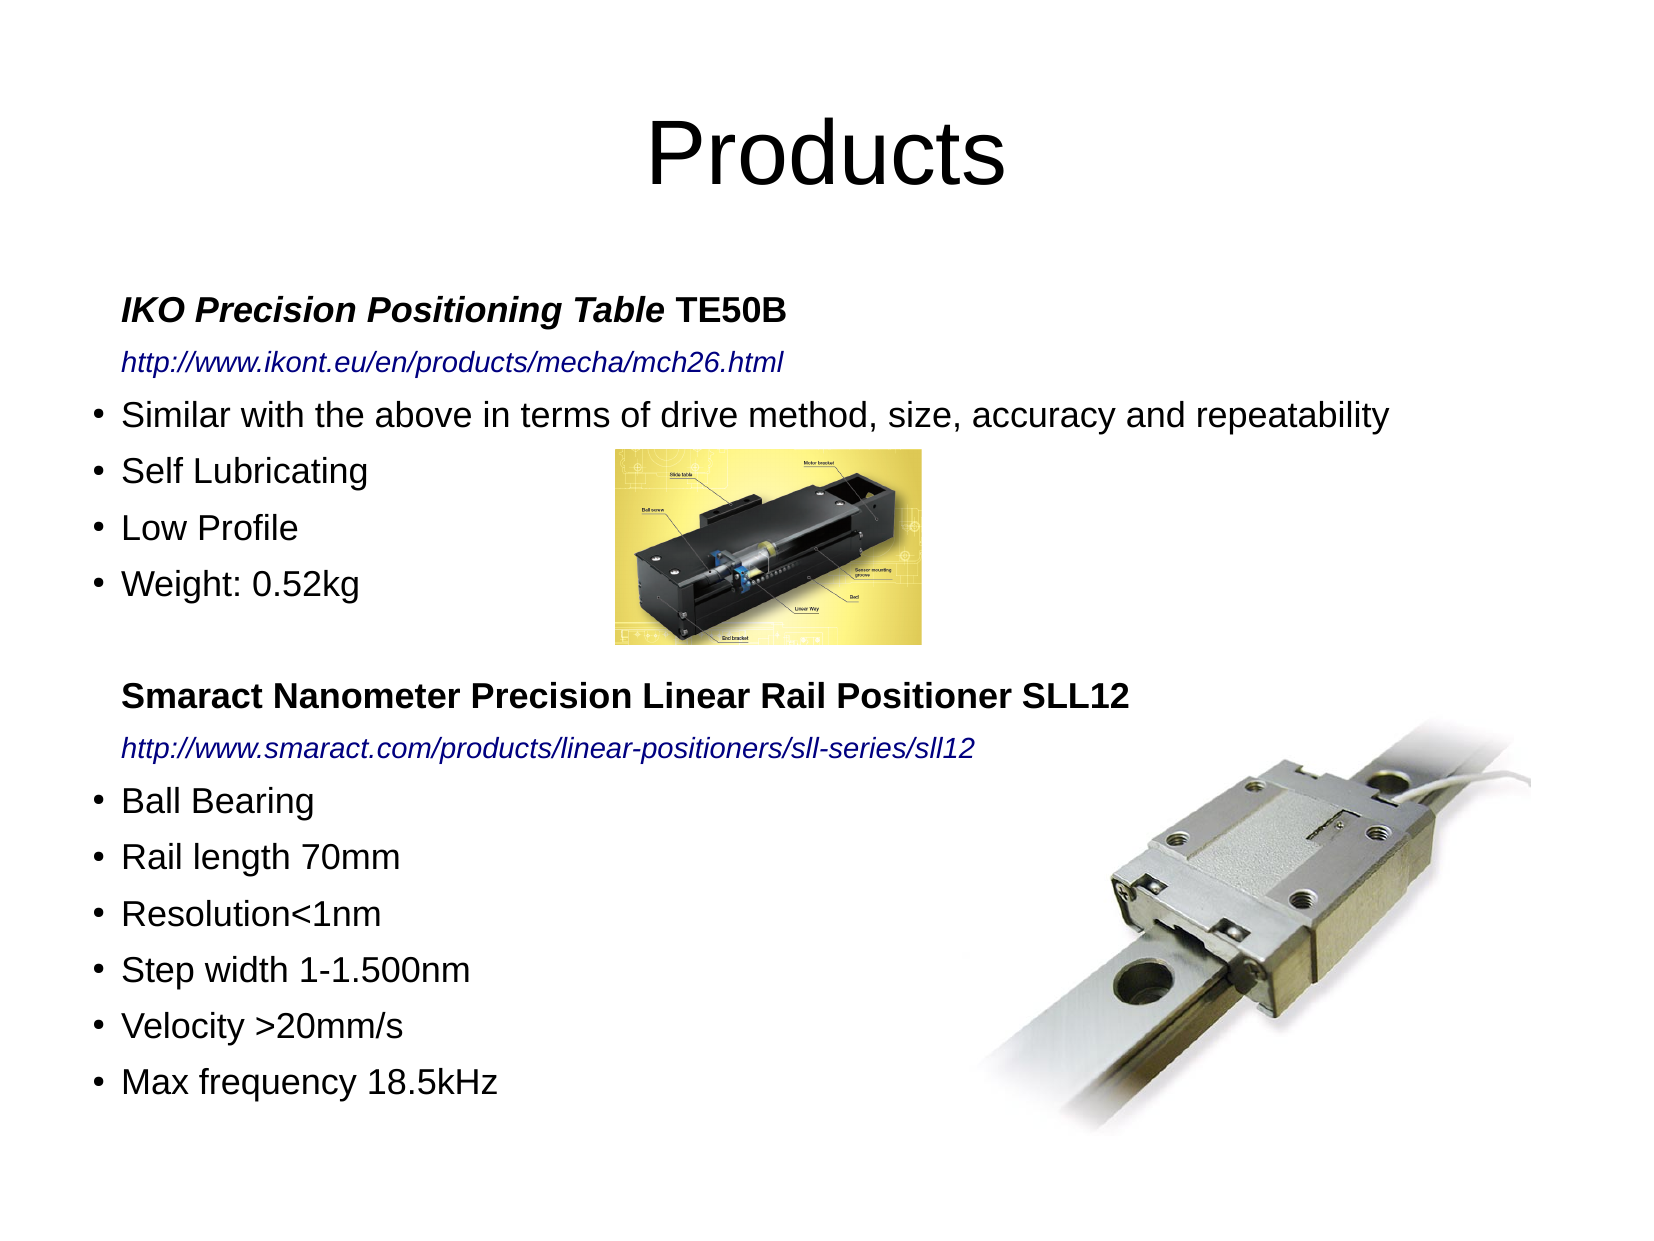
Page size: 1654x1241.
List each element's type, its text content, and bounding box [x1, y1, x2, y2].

list IKO Precision Positioning Table TE50B http://www.ikont.eu/en/products/mecha/mch26.html Similar with the above in terms of drive method, size, accuracy and repeatability Self Lubricating Low Profile Weight: 0.52kg Smaract Nanometer Precision Linear Rail Positioner SLL12 http://www.smaract.com/products/linear-positioners/sll-series/sll12 Ball Bearing Rail length 70mm Resolution<1nm Step width 1-1.500nm Velocity >20mm/s Max frequency 18.5kHz [82, 290, 1571, 1171]
title Products [82, 49, 1571, 257]
picture [615, 449, 922, 646]
